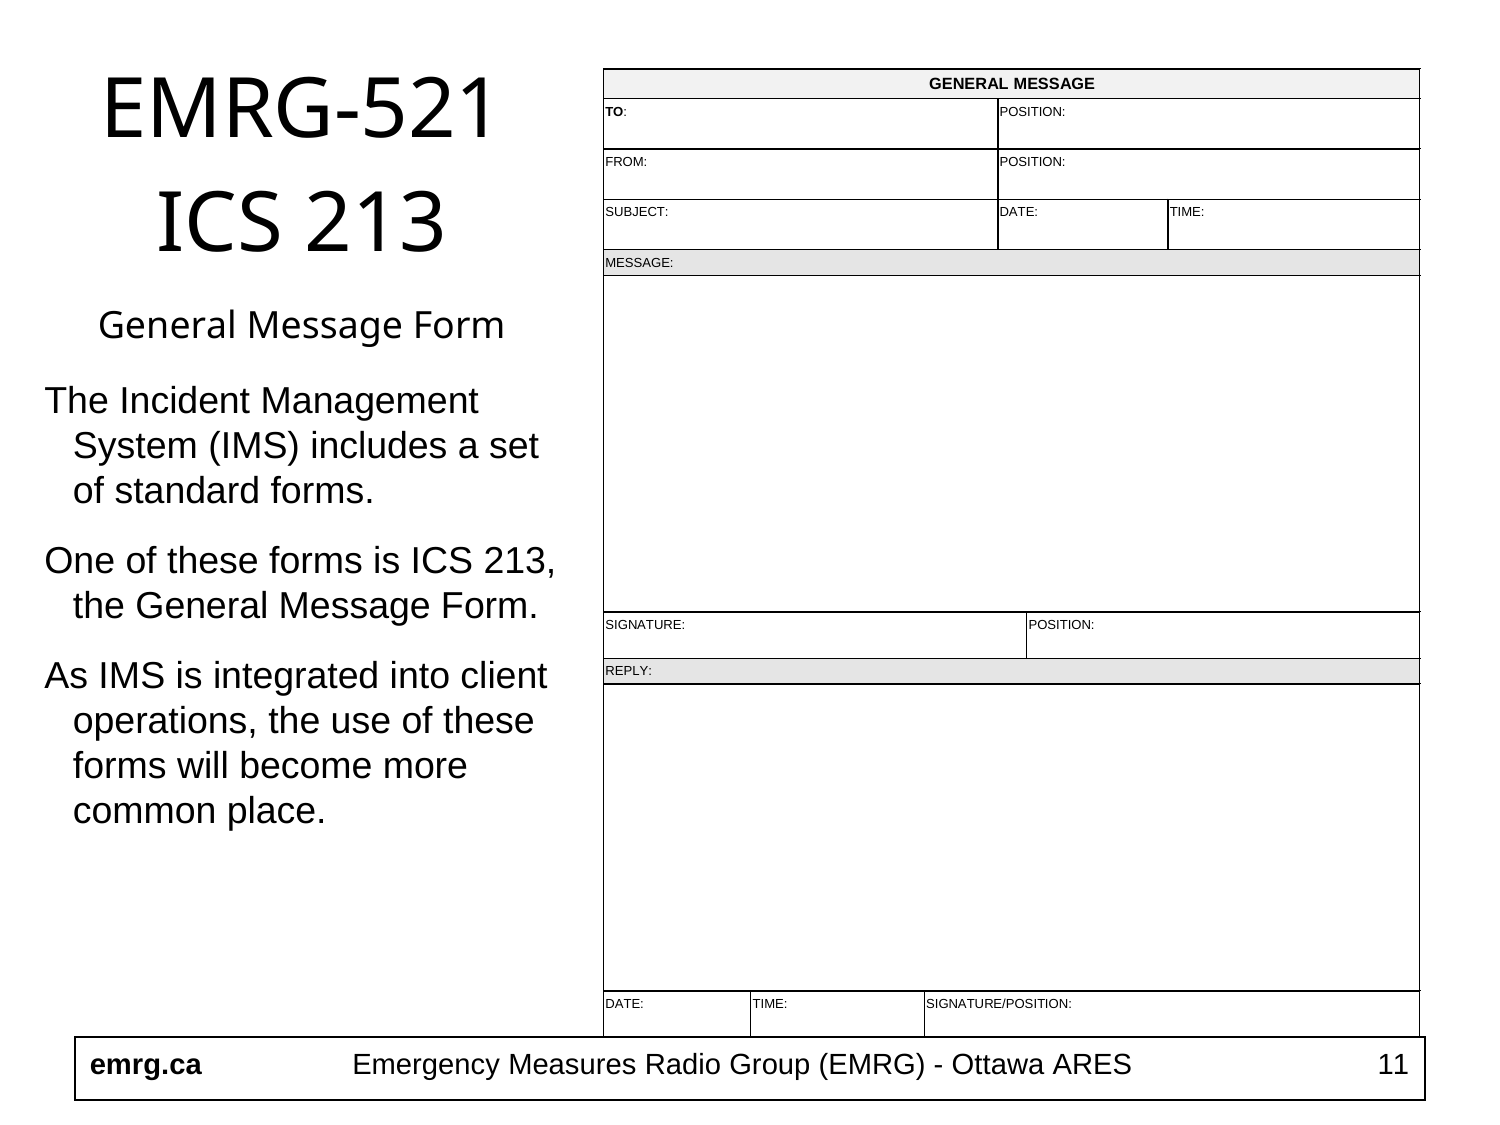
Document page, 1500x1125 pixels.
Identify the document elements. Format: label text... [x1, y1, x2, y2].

picture [574, 22, 1459, 1038]
title EMRG-521 ICS 213 General Message Form [29, 52, 574, 347]
text_box Emergency Measures Radio Group (EMRG) - Ottawa ARES [247, 1037, 1238, 1103]
text_box <number> [1246, 1038, 1426, 1103]
text_box The Incident Management System (IMS) includes a set of standard forms. One of these forms is ICS 213, the General Message Form. As IMS is integrated into client operations, the use of these forms will become more common place. [29, 367, 575, 839]
